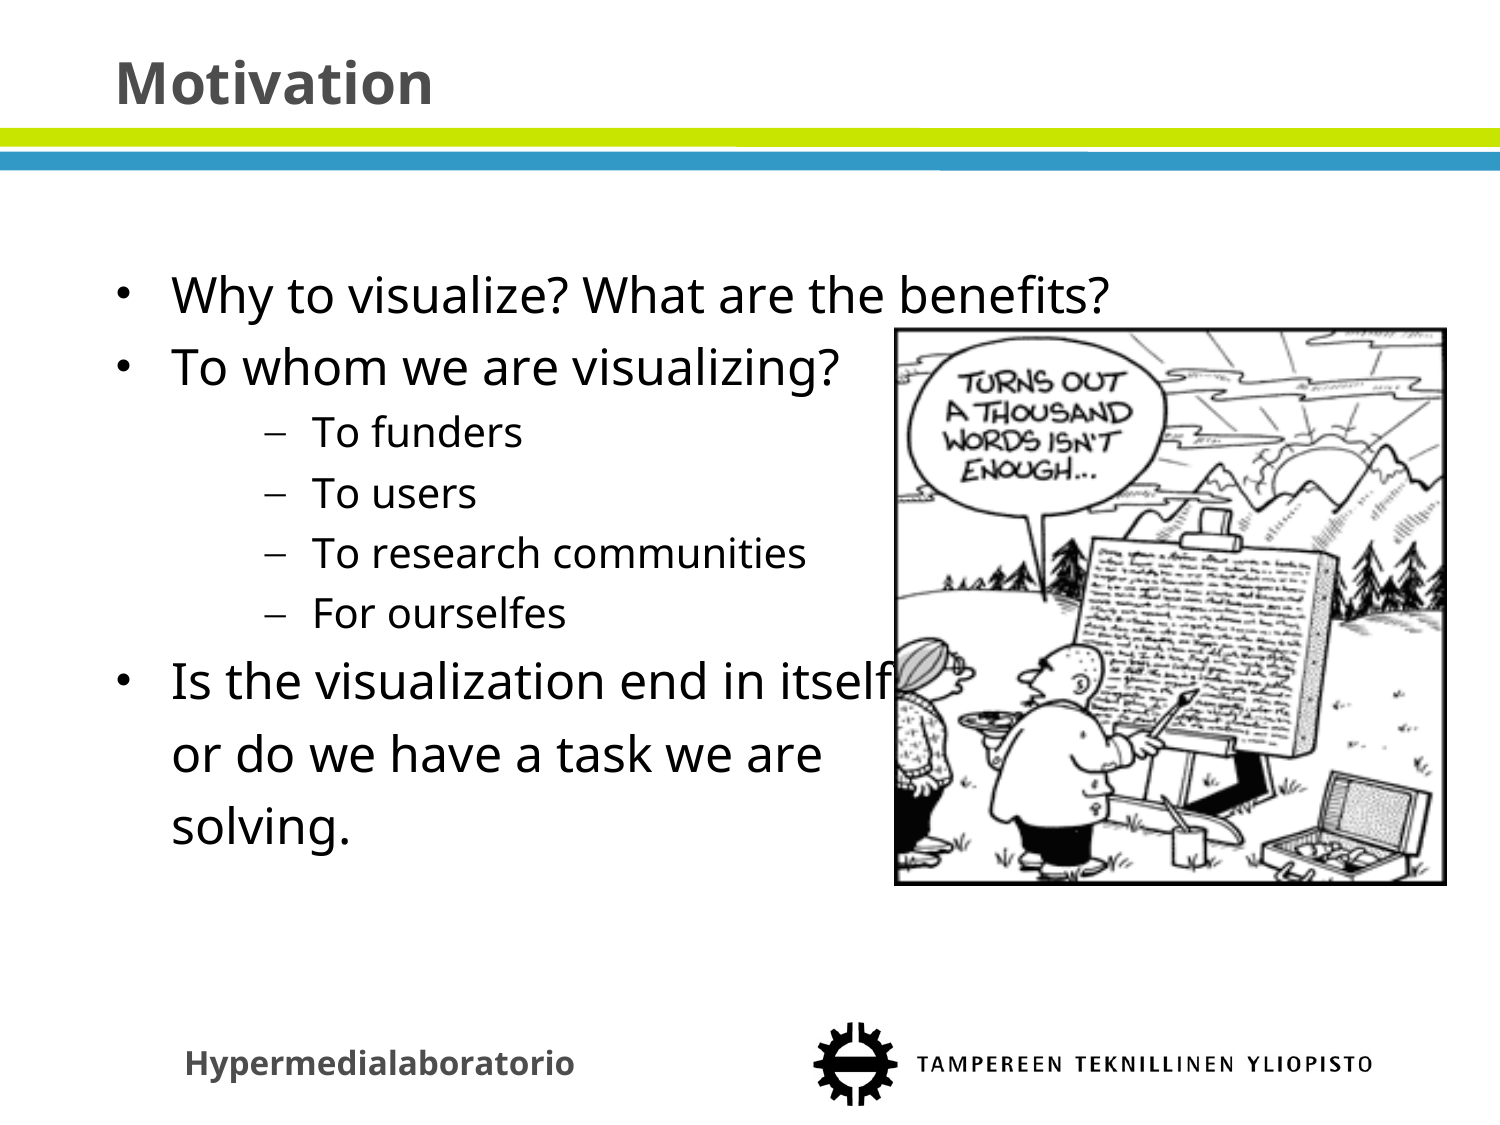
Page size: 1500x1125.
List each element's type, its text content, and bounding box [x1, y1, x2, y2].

picture [813, 1022, 1377, 1106]
list Why to visualize? What are the benefits? To whom we are visualizing? To funders To users To research communities For ourselfes Is the visualization end in itself? or do we have a task we are solving. [100, 255, 1400, 1012]
title Motivation [100, 3, 1100, 159]
picture [894, 324, 1447, 886]
